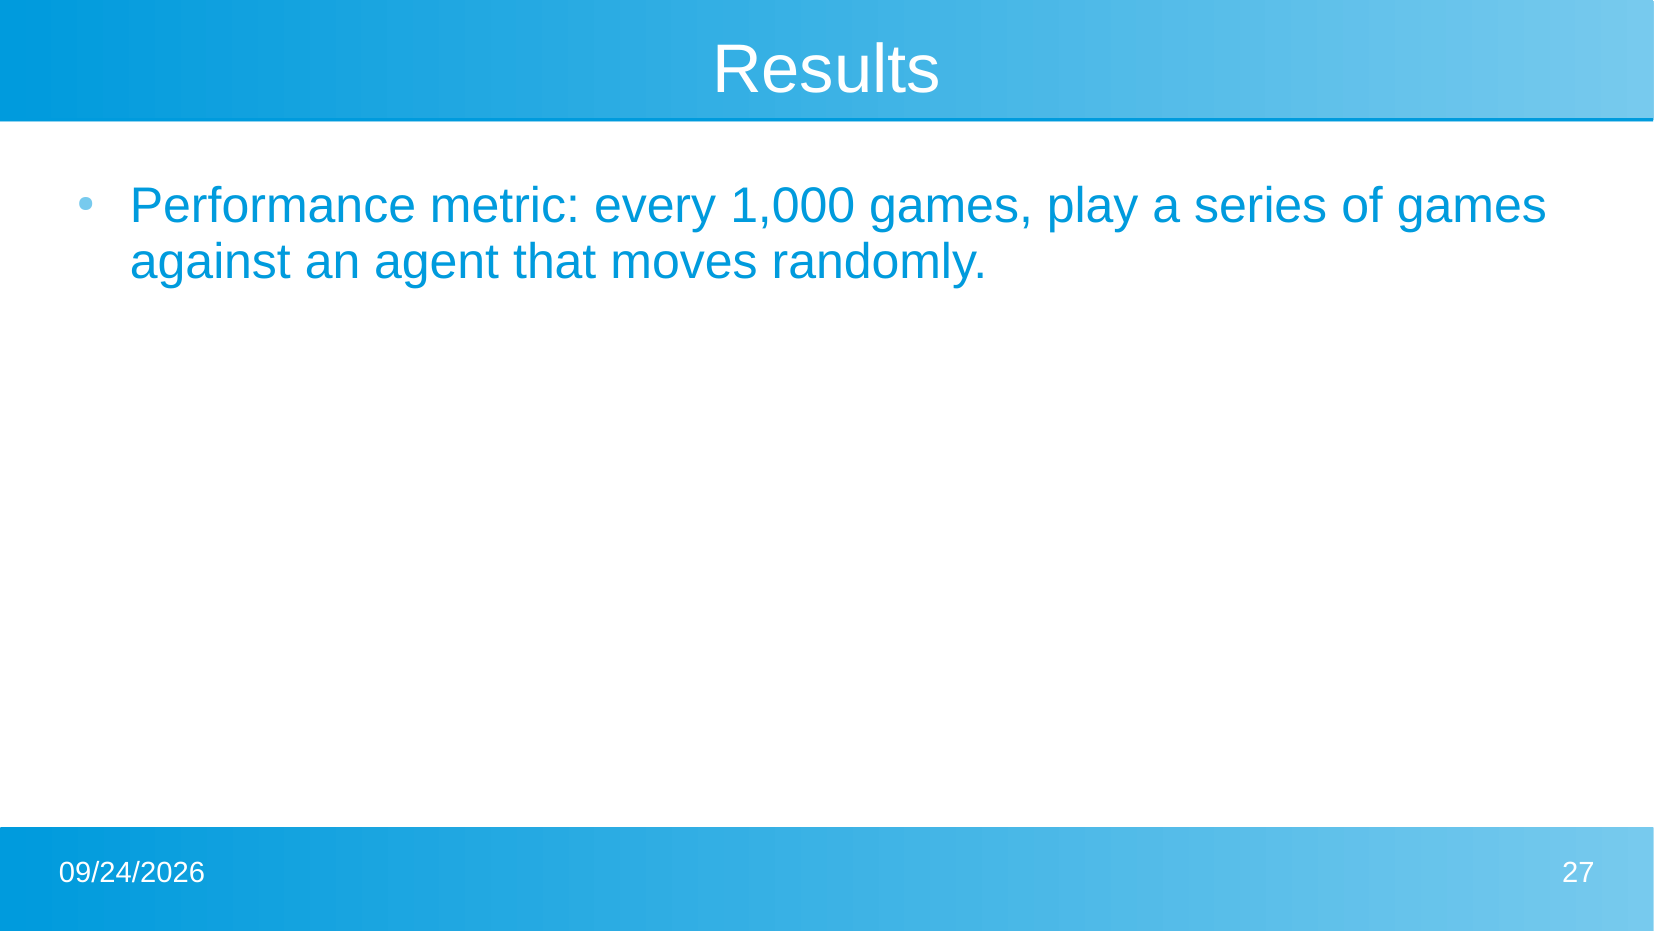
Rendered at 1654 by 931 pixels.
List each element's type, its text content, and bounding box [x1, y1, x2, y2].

list Performance metric: every 1,000 games, play a series of games against an agent that moves randomly. [59, 177, 1595, 768]
title Results [59, 29, 1595, 108]
